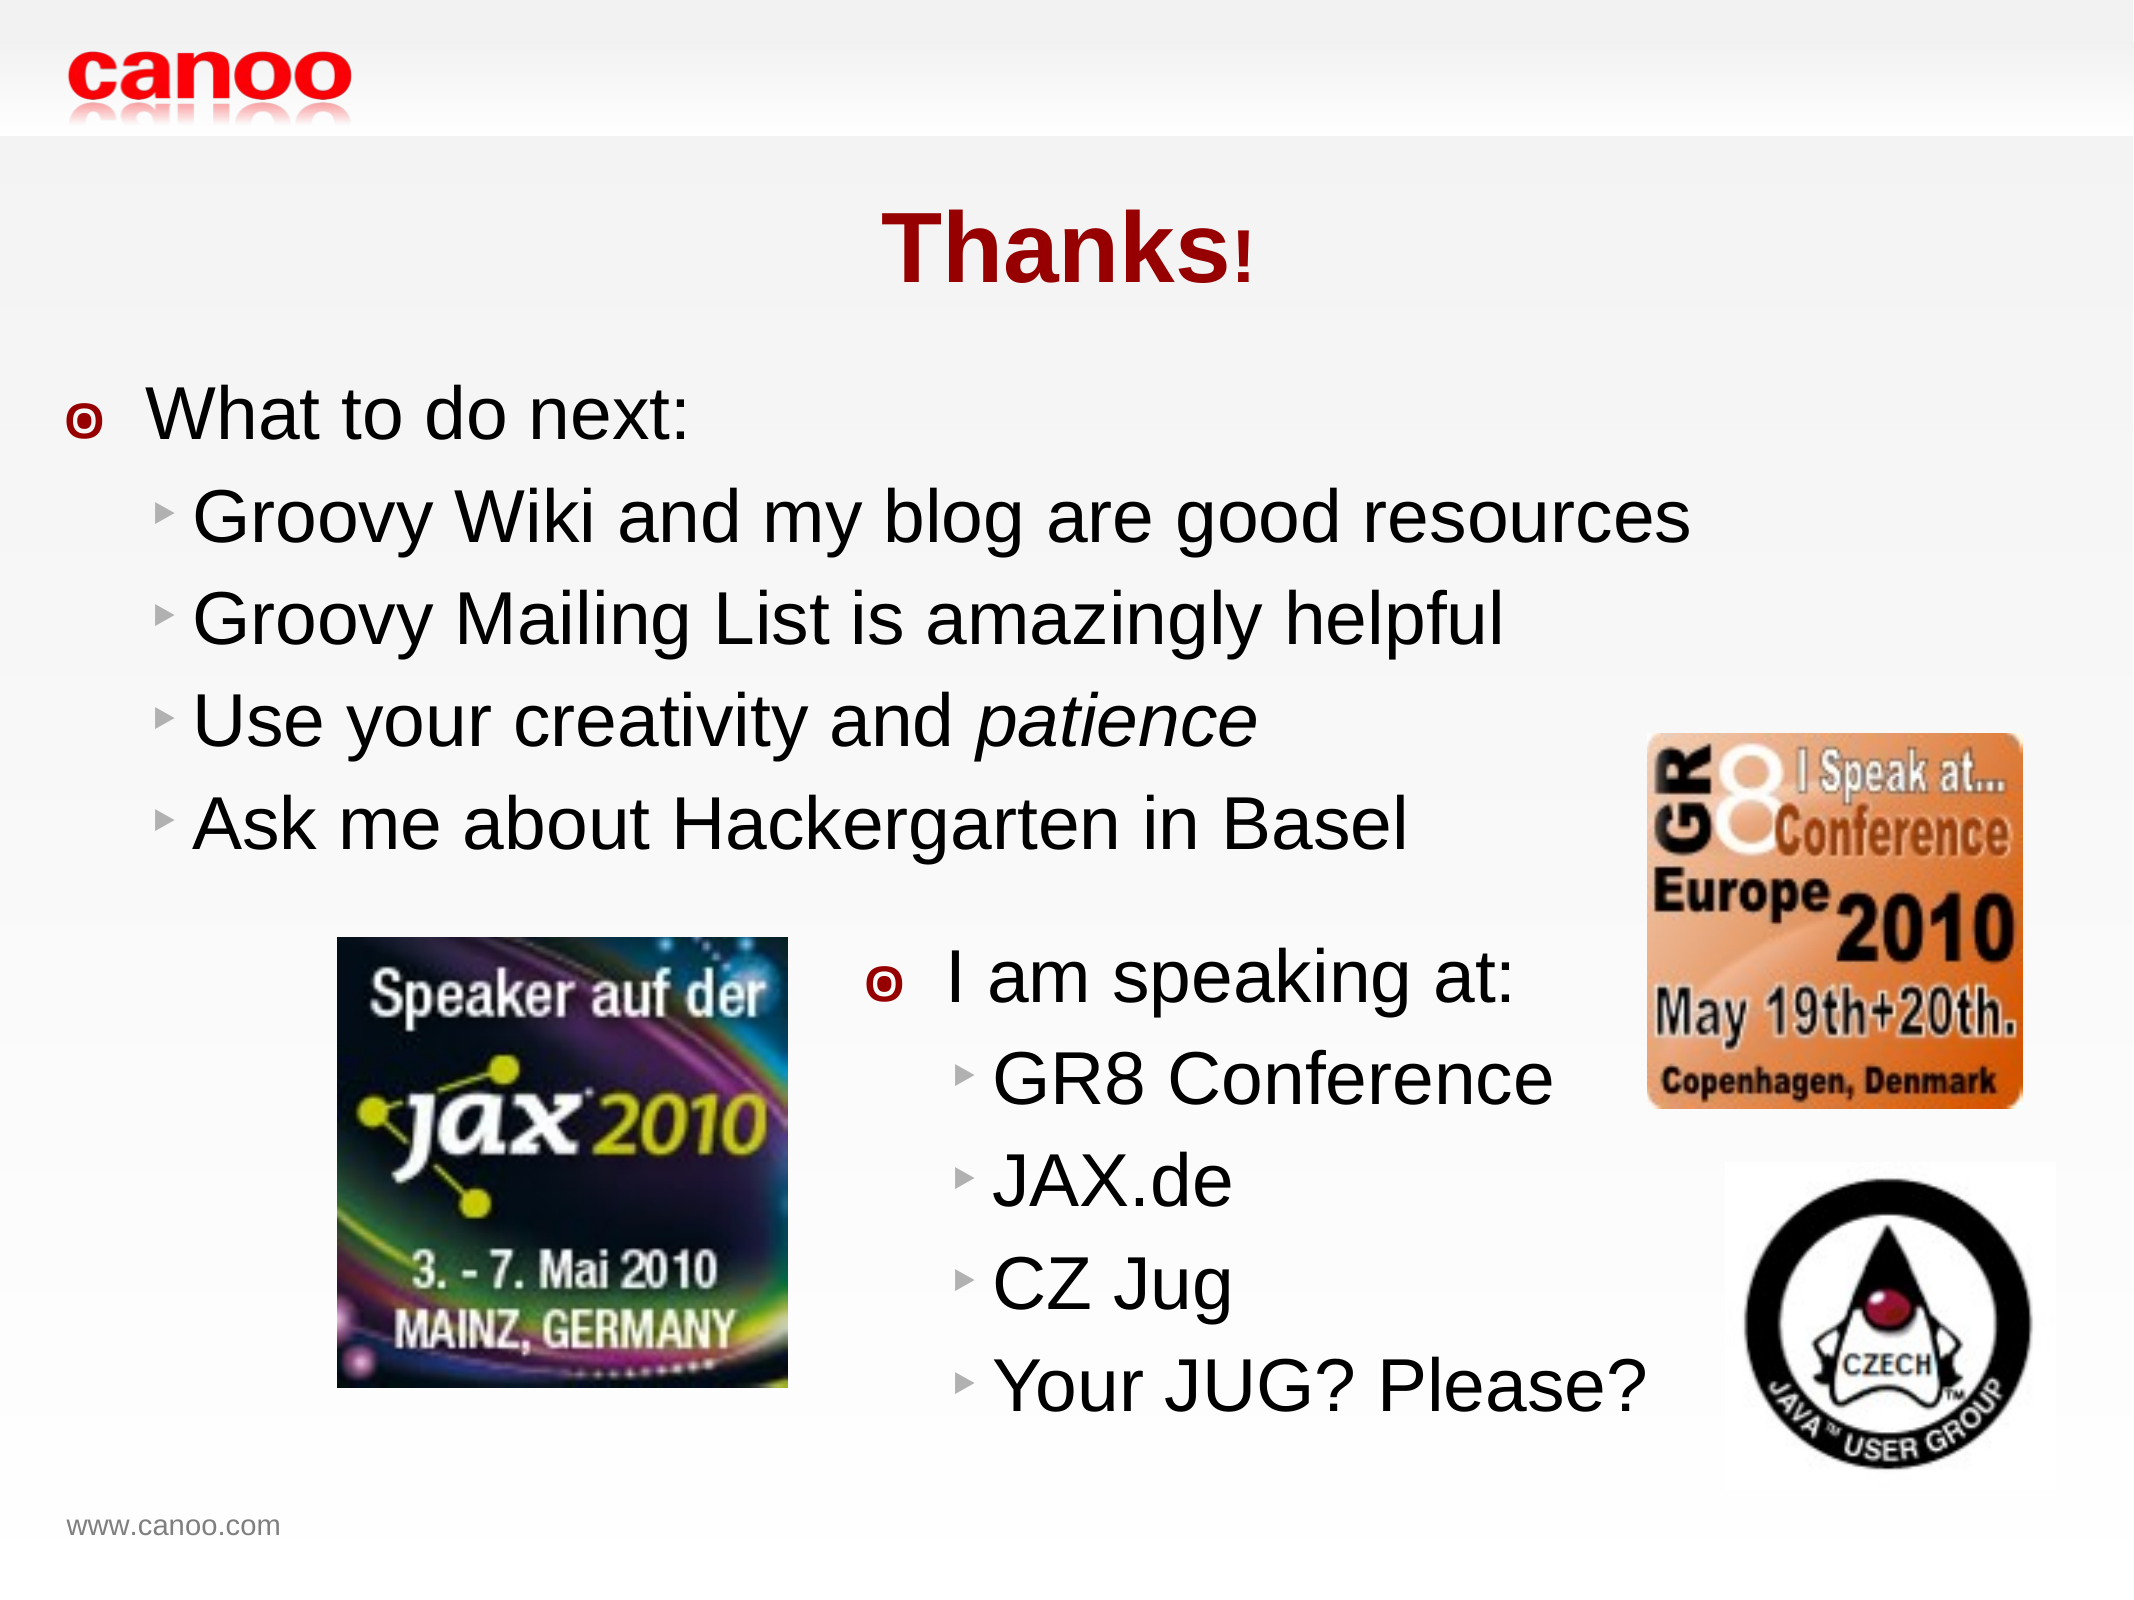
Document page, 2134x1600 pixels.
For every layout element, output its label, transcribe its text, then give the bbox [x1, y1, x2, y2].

list I am speaking at: GR8 Conference JAX.de CZ Jug Your JUG? Please? [862, 927, 2013, 1501]
picture [1725, 1162, 2056, 1490]
picture [783, 1047, 788, 1056]
picture [1647, 733, 2023, 1109]
picture [65, 48, 353, 154]
picture [337, 938, 788, 1388]
title Thanks! [62, 174, 2075, 311]
list What to do next: Groovy Wiki and my blog are good resources Groovy Mailing List is amazingly helpful Use your creativity and patience Ask me about Hackergarten in Basel [62, 364, 2075, 938]
